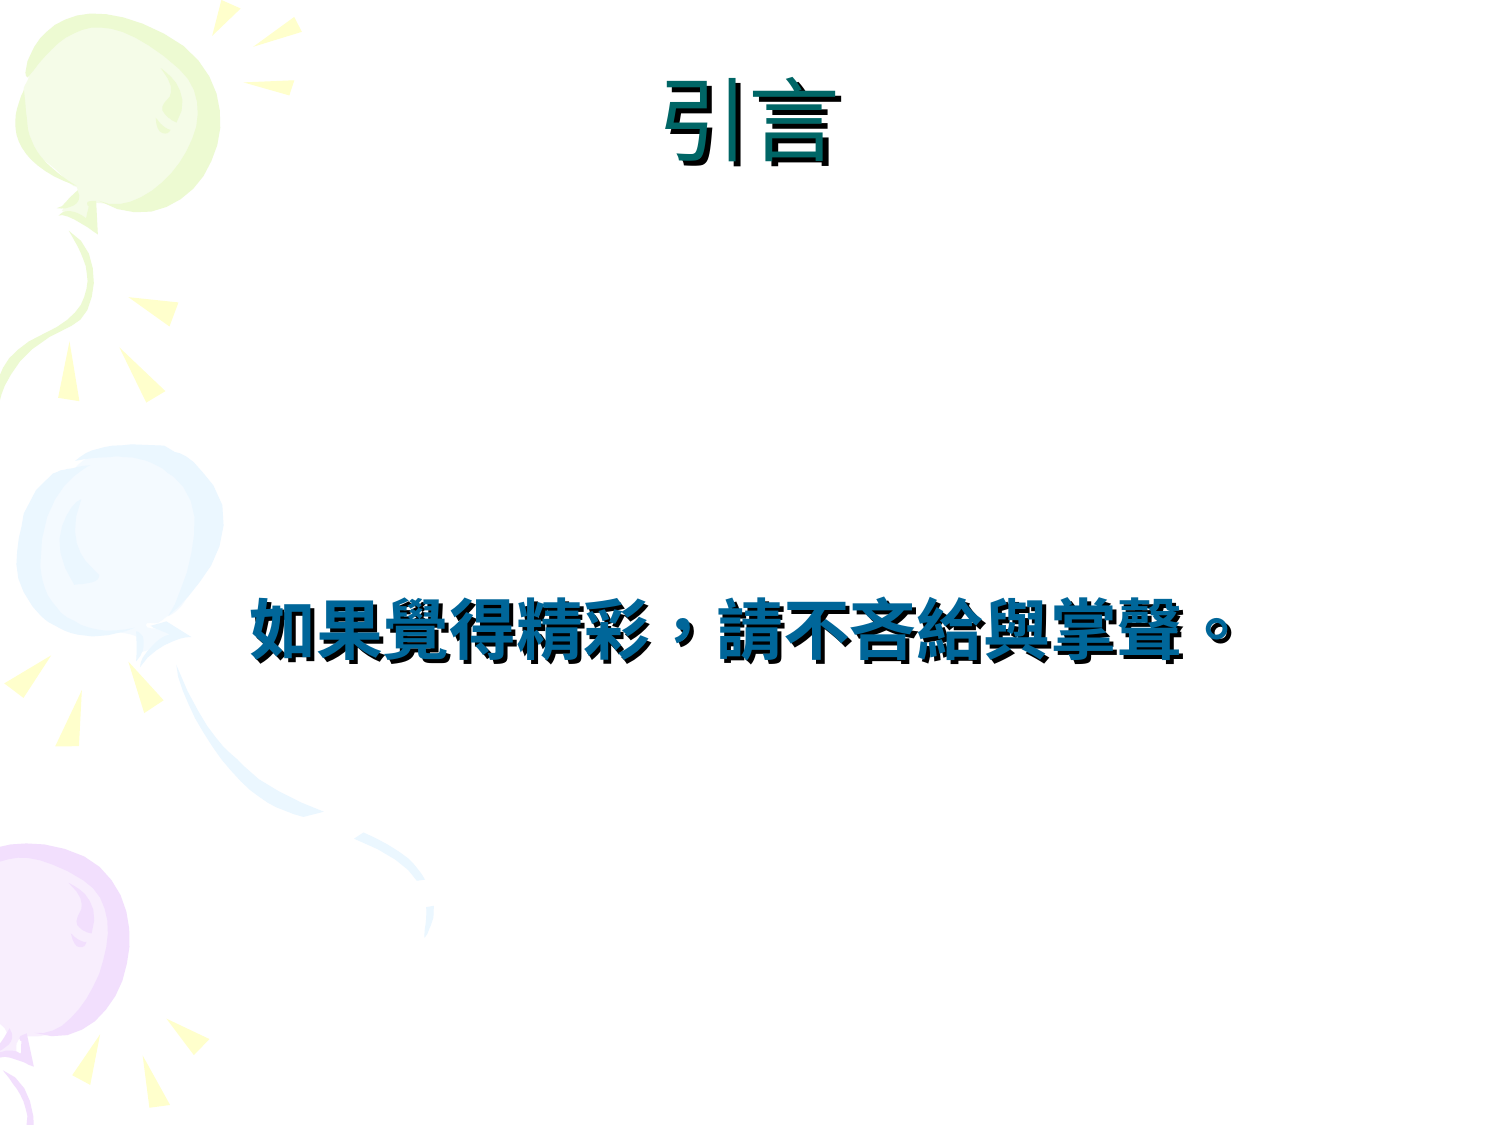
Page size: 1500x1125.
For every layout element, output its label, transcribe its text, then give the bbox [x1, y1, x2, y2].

subtitle 如果覺得精彩，請不吝給與掌聲。 [75, 269, 1426, 987]
title 引言 [72, 16, 1426, 233]
